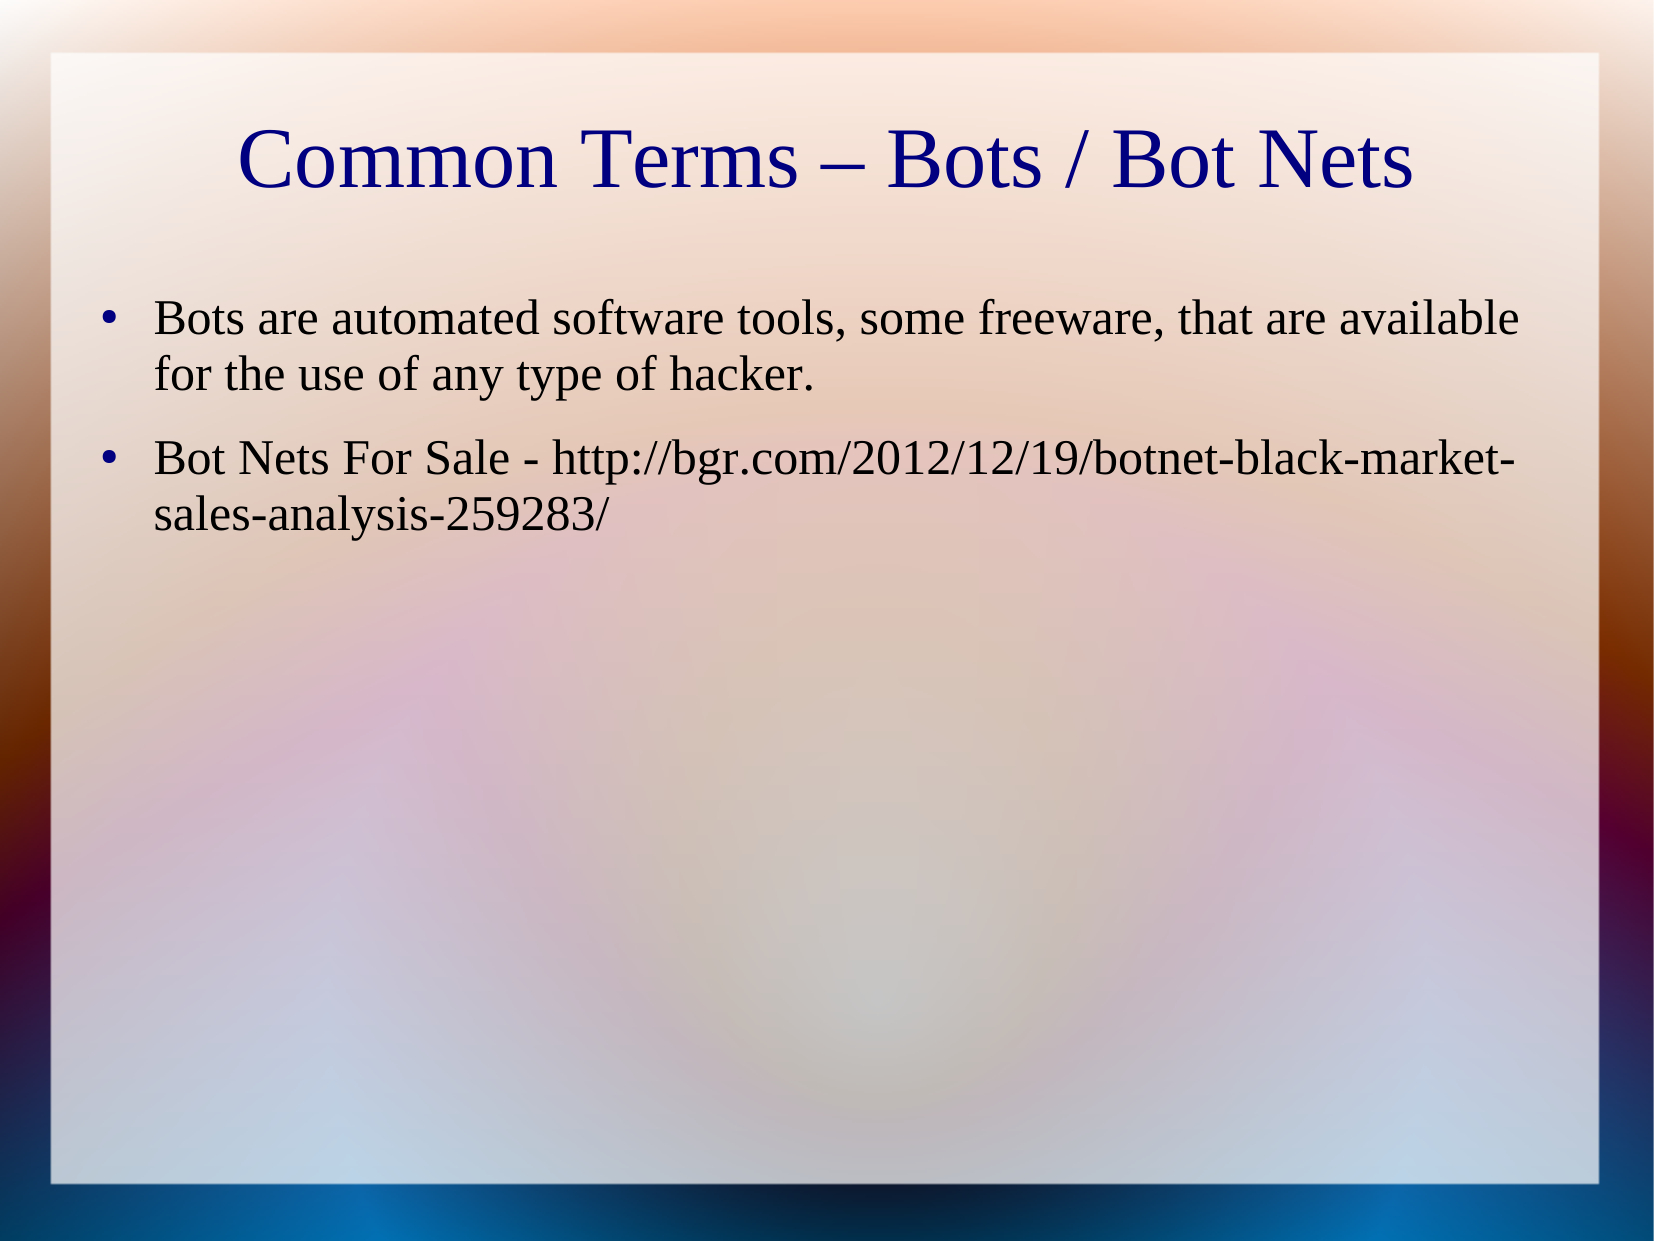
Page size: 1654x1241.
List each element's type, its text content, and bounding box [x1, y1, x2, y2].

picture [0, 0, 1654, 1241]
list Bots are automated software tools, some freeware, that are available for the use of any type of hacker. Bot Nets For Sale - http://bgr.com/2012/12/19/botnet-black-market-sales-analysis-259283/ [82, 290, 1571, 1072]
title Common Terms – Bots / Bot Nets [82, 55, 1571, 263]
